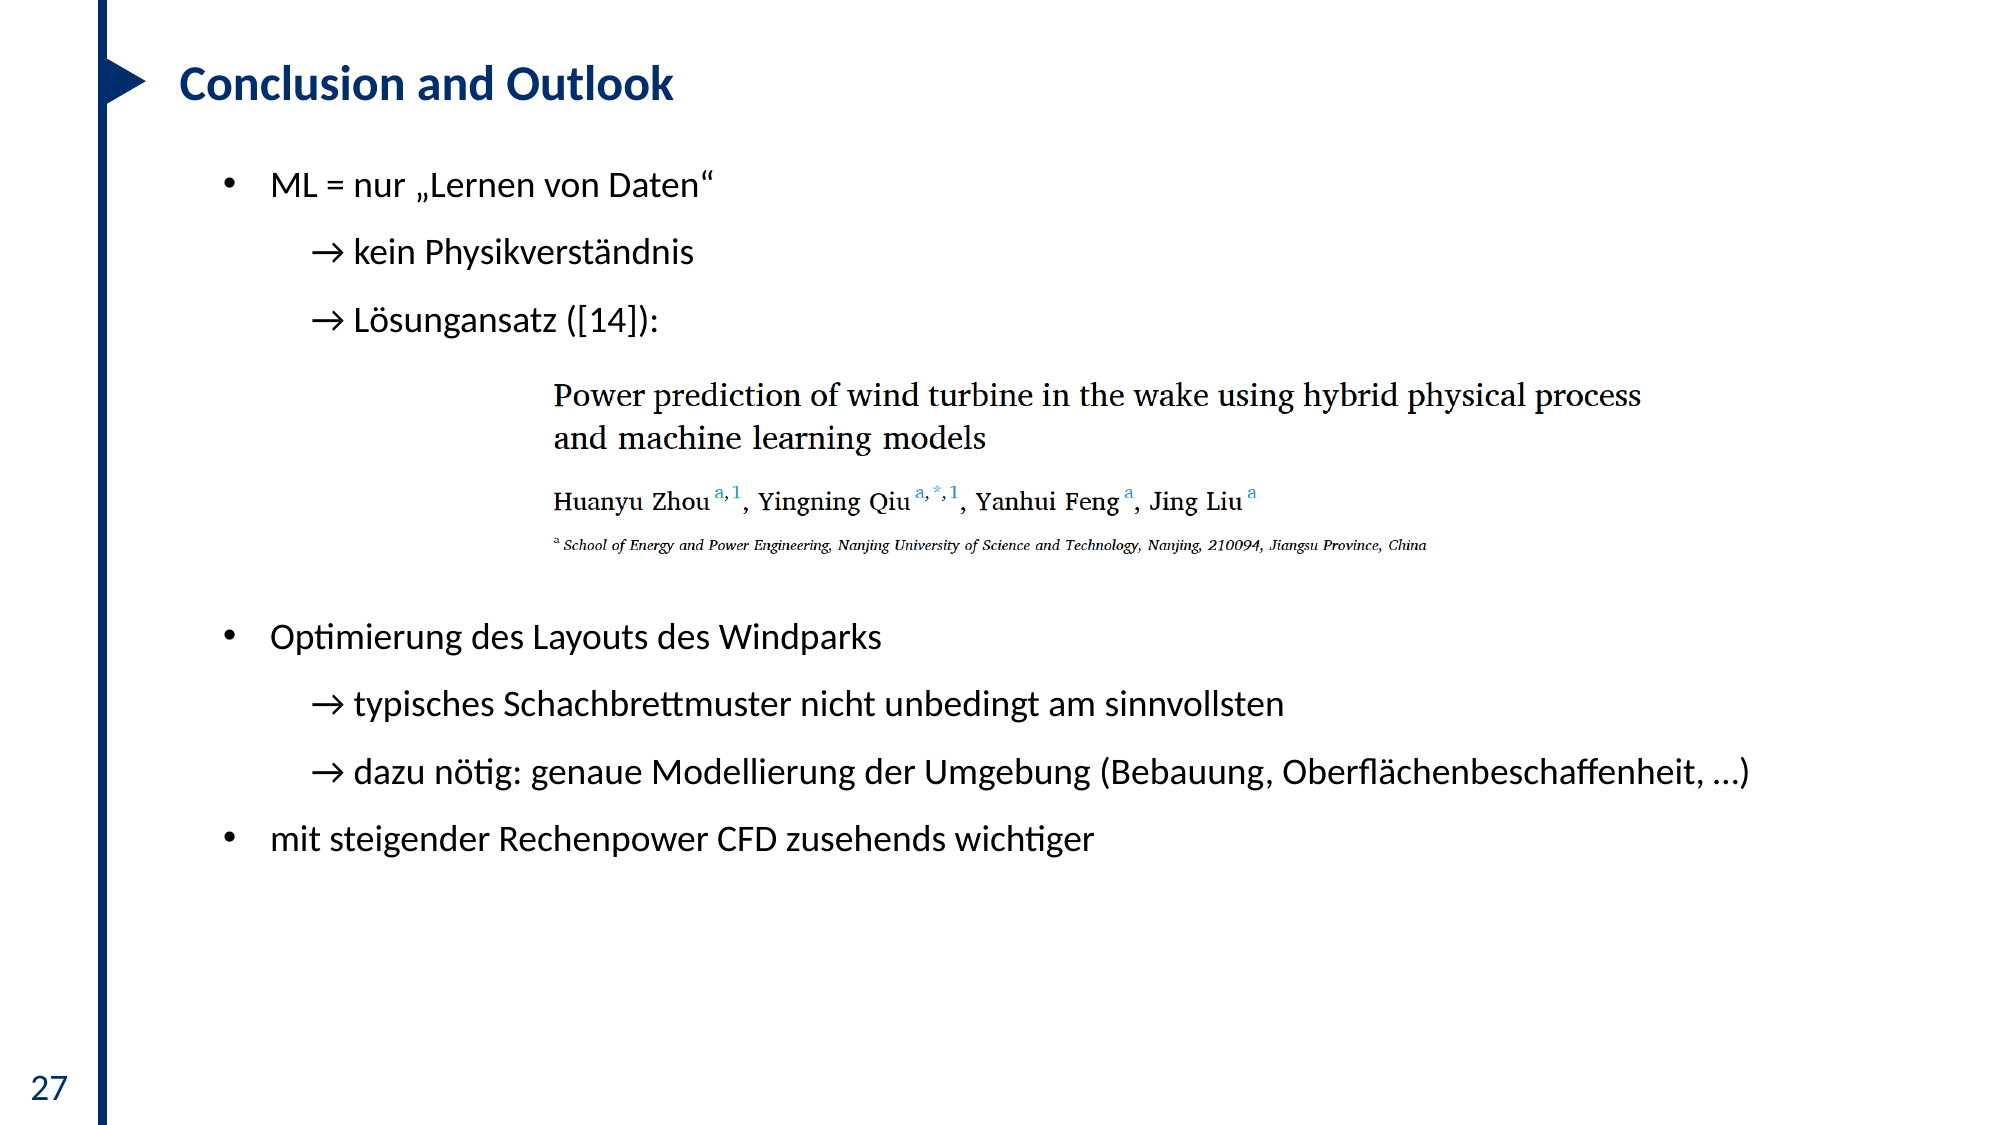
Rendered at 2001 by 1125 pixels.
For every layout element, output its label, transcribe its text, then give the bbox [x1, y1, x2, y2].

text_box ML = nur „Lernen von Daten“ → kein Physikverständnis → Lösungansatz ([14]): [208, 129, 1535, 348]
picture [542, 367, 1651, 558]
text_box Conclusion and Outlook [164, 43, 1535, 119]
text_box Optimierung des Layouts des Windparks → typisches Schachbrettmuster nicht unbedingt am sinnvollsten → dazu nötig: genaue Modellierung der Umgebung (Bebauung, Oberflächenbeschaffenheit, …) mit steigender Rechenpower CFD zusehends wichtiger [208, 581, 1871, 867]
text_box [106, 59, 144, 103]
text_box 27 [0, 1055, 99, 1116]
